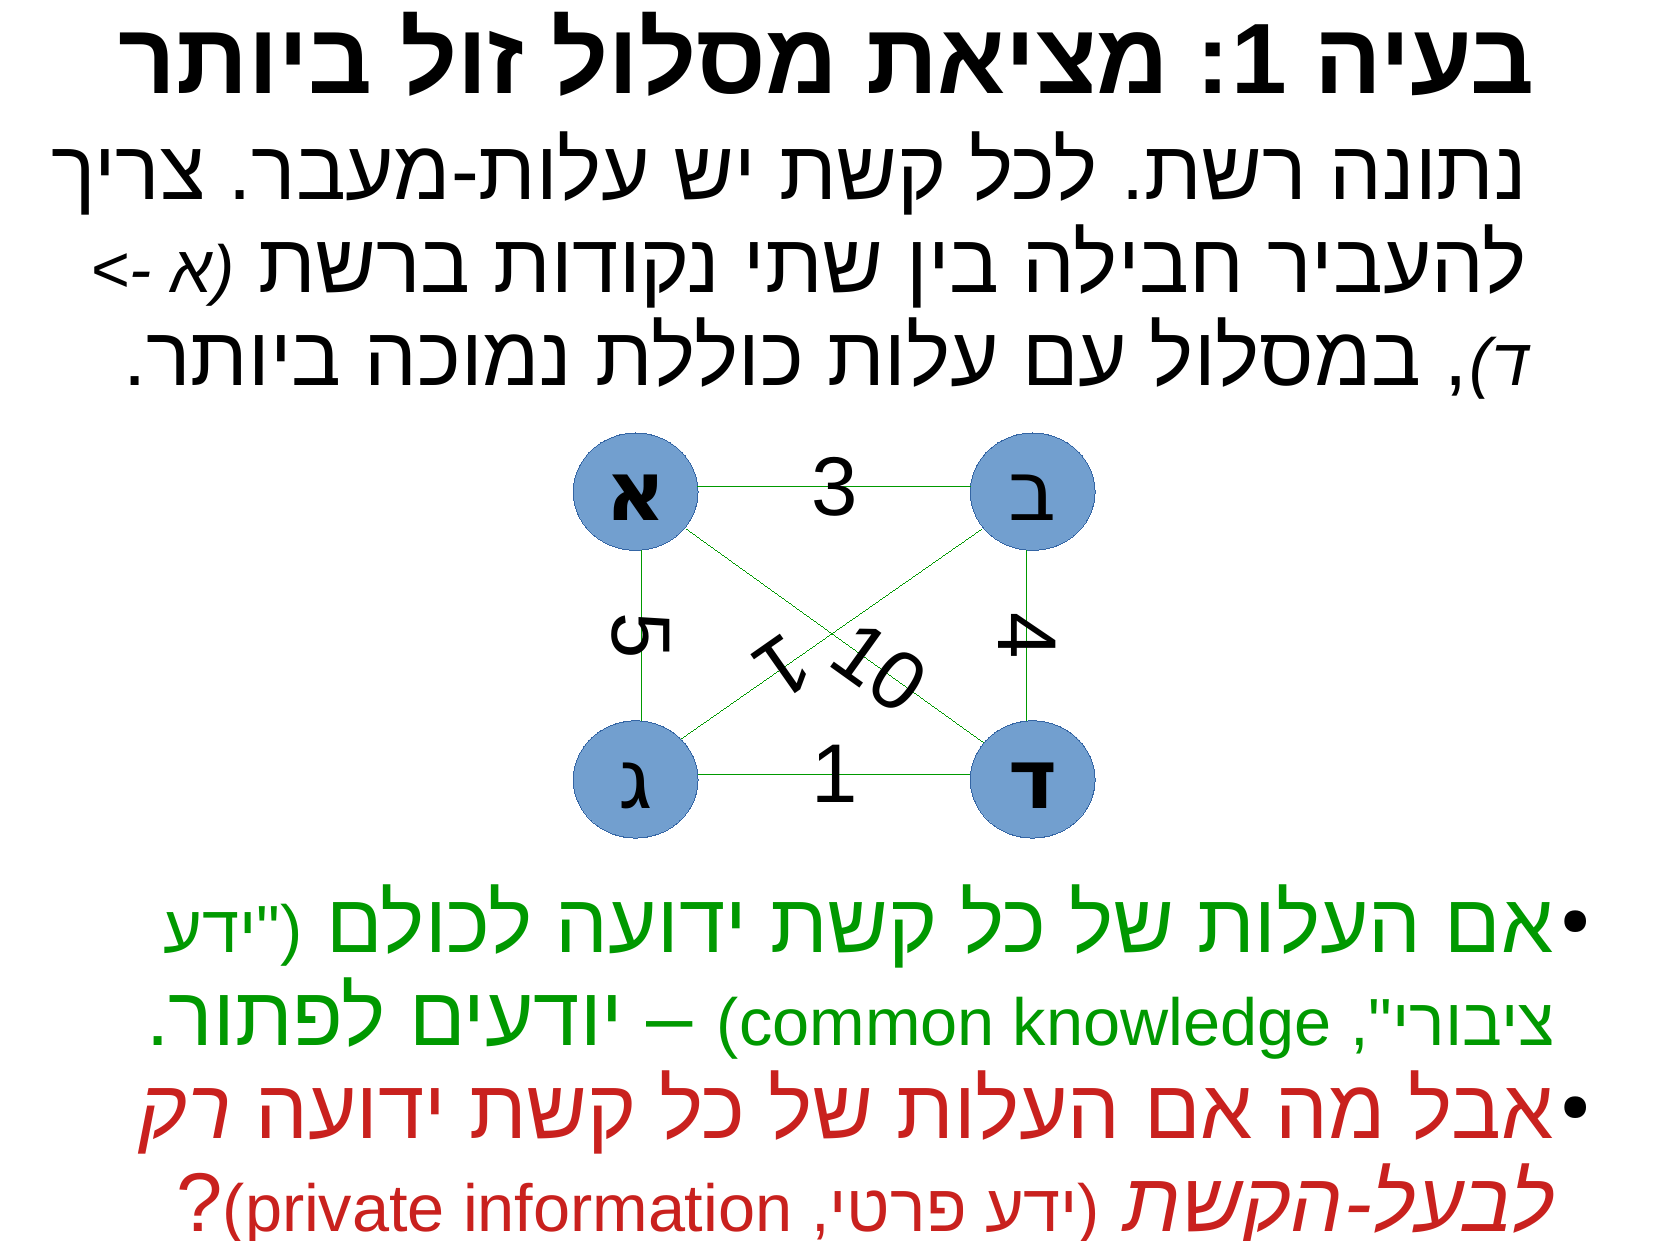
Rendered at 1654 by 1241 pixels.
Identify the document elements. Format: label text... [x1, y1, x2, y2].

text_box ג [573, 720, 699, 839]
text_box ד [970, 720, 1096, 839]
text_box אם העלות של כל קשת ידועה לכולם ("ידע ציבורי", common knowledge) – יודעים לפתור. אבל מה אם העלות של כל קשת ידועה רק לבעל-הקשת (ידע פרטי, private information)? [15, 870, 1606, 1241]
text_box ב [970, 432, 1096, 551]
title בעיה 1: מציאת מסלול זול ביותר [0, 0, 1654, 166]
text_box א [573, 432, 699, 551]
list נתונה רשת. לכל קשת יש עלות-מעבר. צריך להעביר חבילה בין שתי נקודות ברשת (א -> ד), במסלול עם עלות כוללת נמוכה ביותר. [28, 166, 1600, 870]
